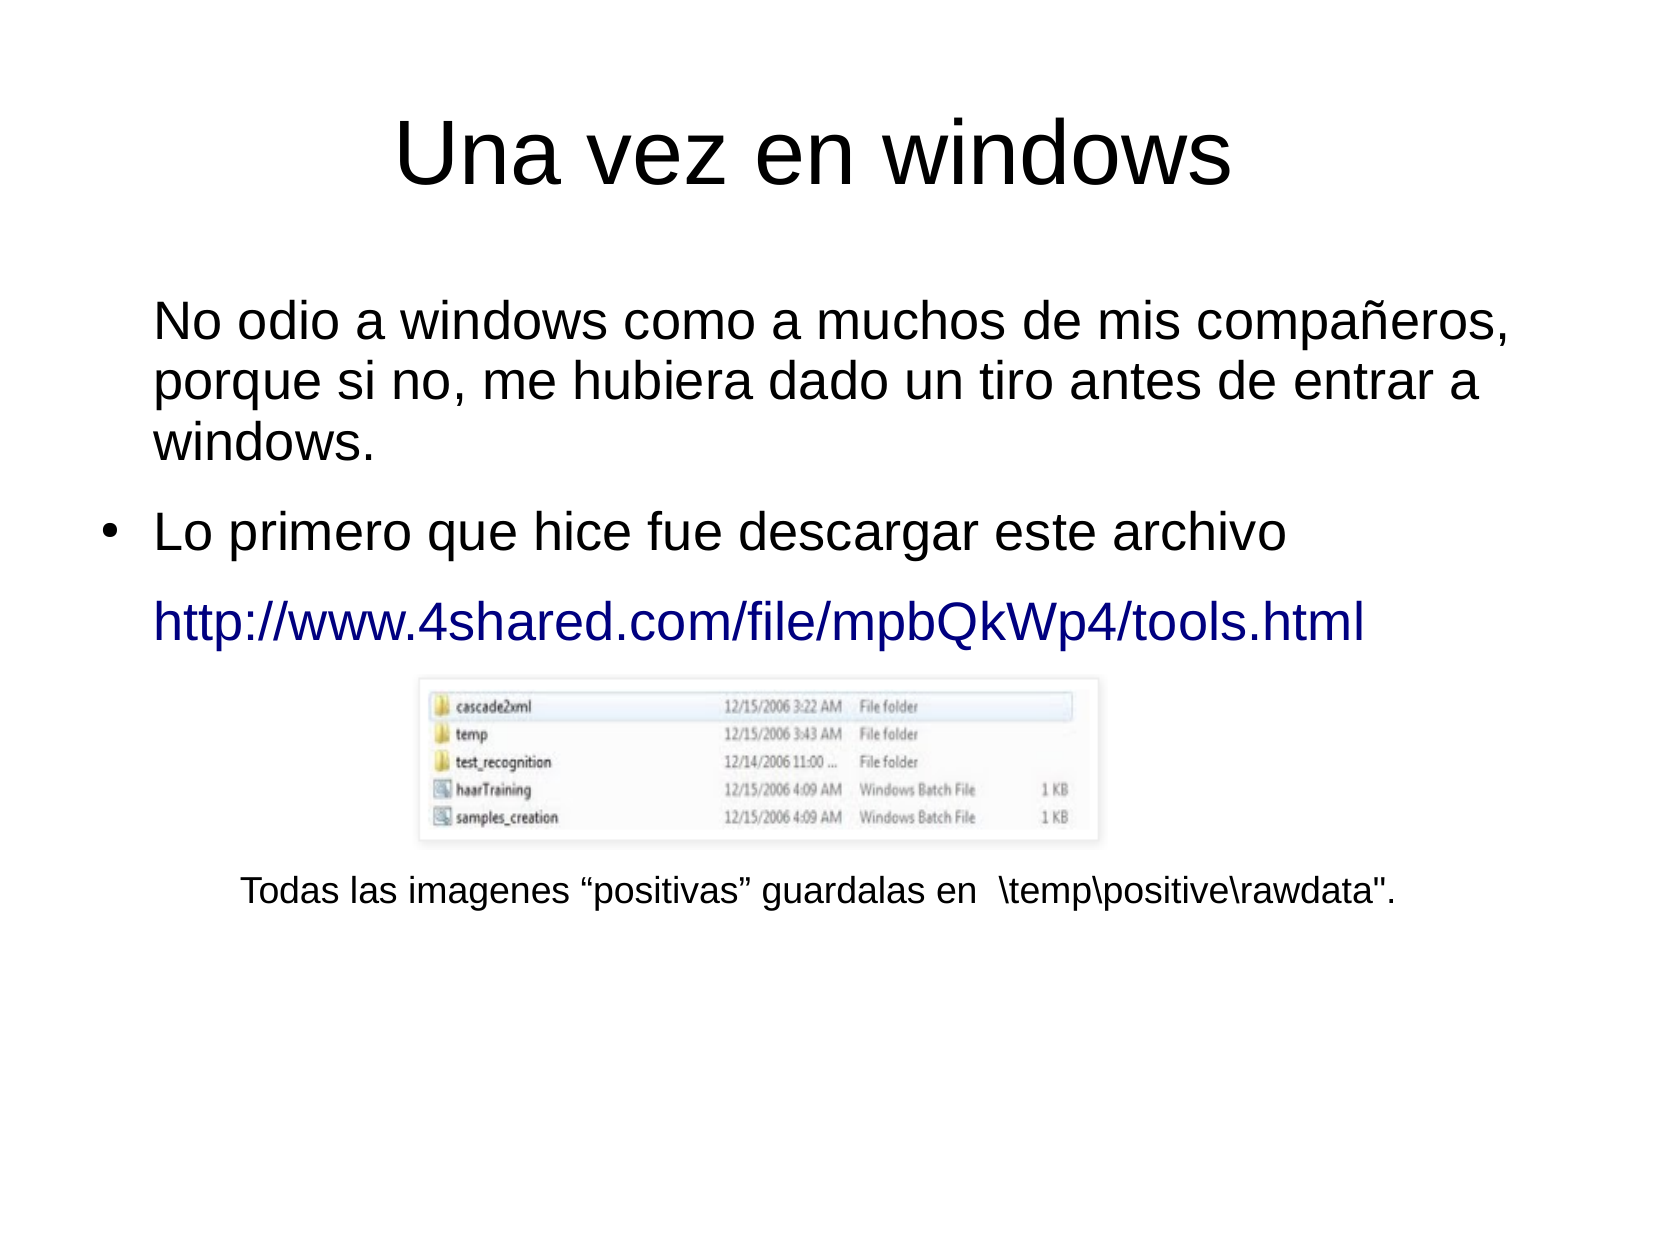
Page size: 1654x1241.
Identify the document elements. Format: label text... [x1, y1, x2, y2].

text_box Todas las imagenes “positivas” guardalas en \temp\positive\rawdata". [225, 862, 1463, 920]
title Una vez en windows [82, 49, 1571, 257]
picture [412, 674, 1108, 850]
list No odio a windows como a muchos de mis compañeros, porque si no, me hubiera dado un tiro antes de entrar a windows. Lo primero que hice fue descargar este archivo http://www.4shared.com/file/mpbQkWp4/tools.html [82, 290, 1571, 1109]
